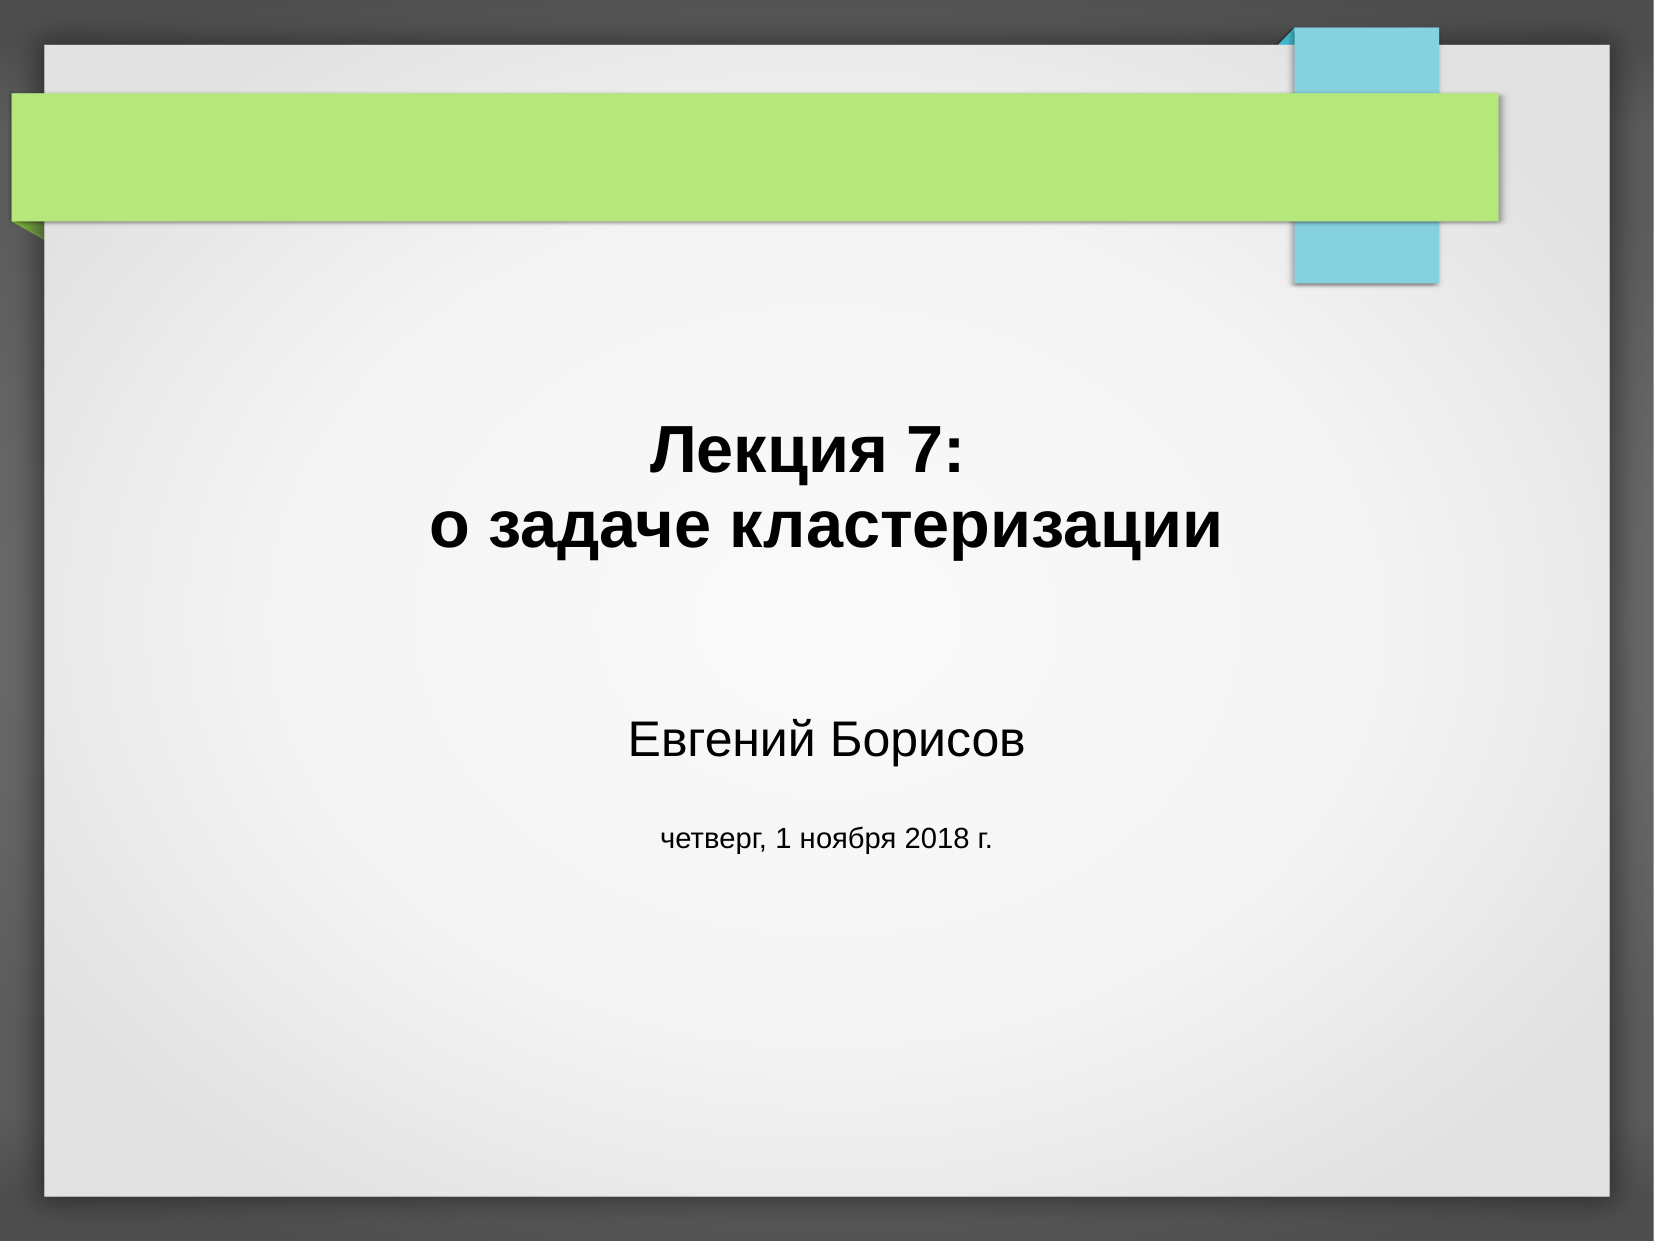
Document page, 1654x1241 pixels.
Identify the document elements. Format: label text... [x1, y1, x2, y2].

subtitle Лекция 7: о задаче кластеризации Евгений Борисов четверг, 1 ноября 2018 г. [82, 290, 1571, 1010]
picture [0, 0, 1654, 1241]
